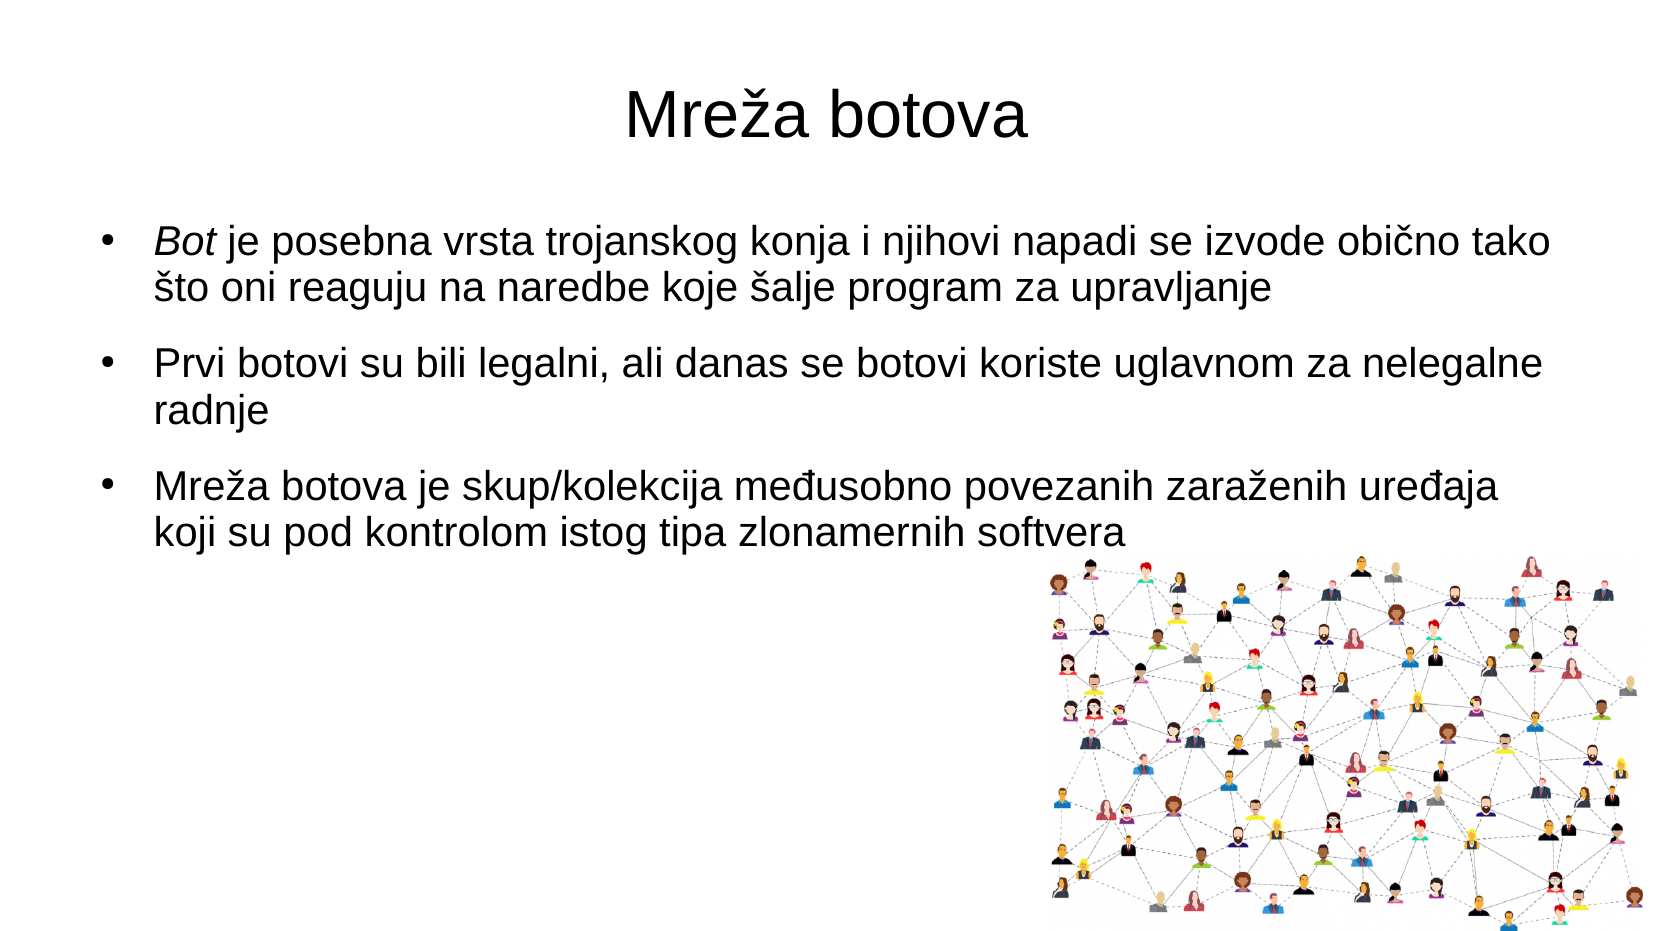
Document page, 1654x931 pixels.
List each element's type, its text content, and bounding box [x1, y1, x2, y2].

title Mreža botova [82, 37, 1571, 193]
picture [1050, 556, 1643, 931]
list Bot je posebna vrsta trojanskog konja i njihovi napadi se izvode obično tako što oni reaguju na naredbe koje šalje program za upravljanje Prvi botovi su bili legalni, ali danas se botovi koriste uglavnom za nelegalne radnje Mreža botova je skup/kolekcija međusobno povezanih zaraženih uređaja koji su pod kontrolom istog tipa zlonamernih softvera [82, 217, 1571, 758]
